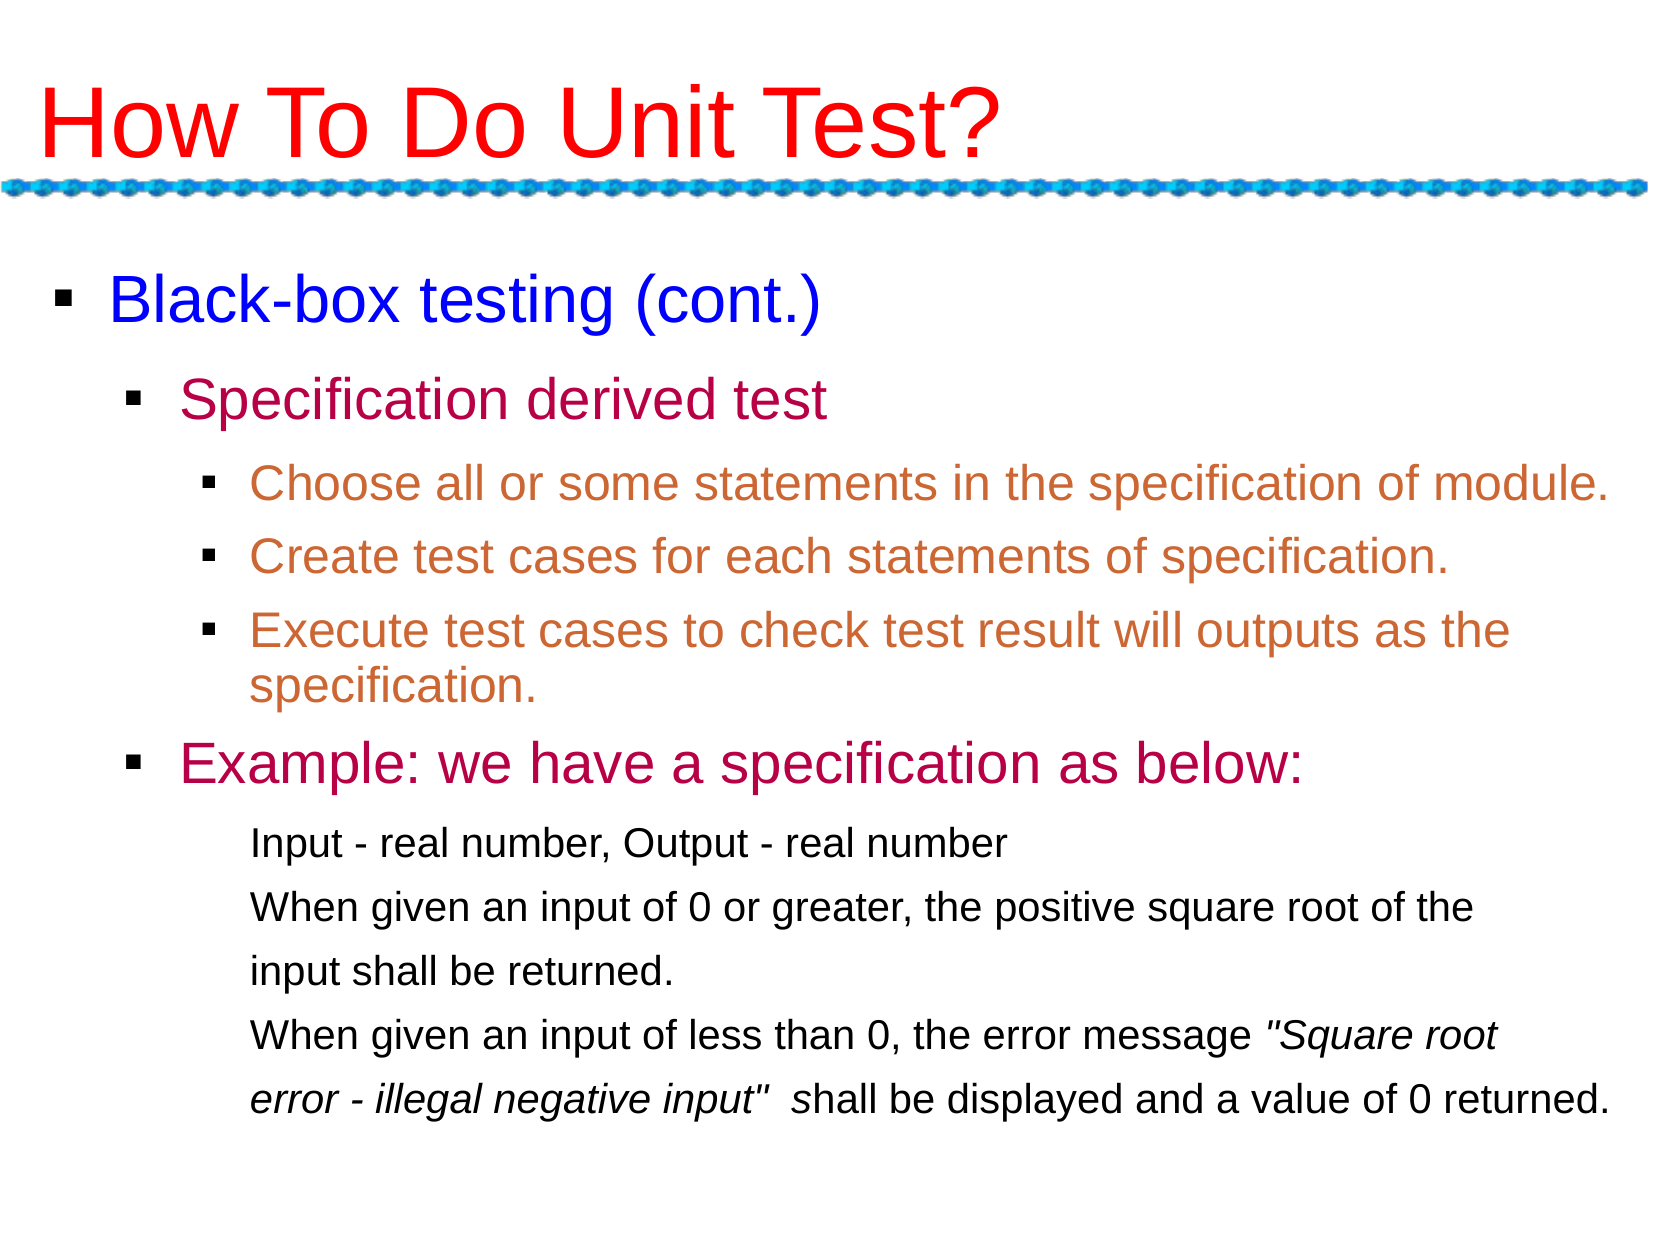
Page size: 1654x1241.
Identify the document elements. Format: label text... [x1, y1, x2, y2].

title How To Do Unit Test? [37, 37, 1651, 207]
list Black-box testing (cont.) Specification derived test Choose all or some statements in the specification of module. Create test cases for each statements of specification. Execute test cases to check test result will outputs as the specification. Example: we have a specification as below: Input - real number, Output - real number When given an input of 0 or greater, the positive square root of the input shall be returned. When given an input of less than 0, the error message "Square root error - illegal negative input" shall be displayed and a value of 0 returned. [37, 262, 1651, 1163]
picture [0, 178, 37, 199]
